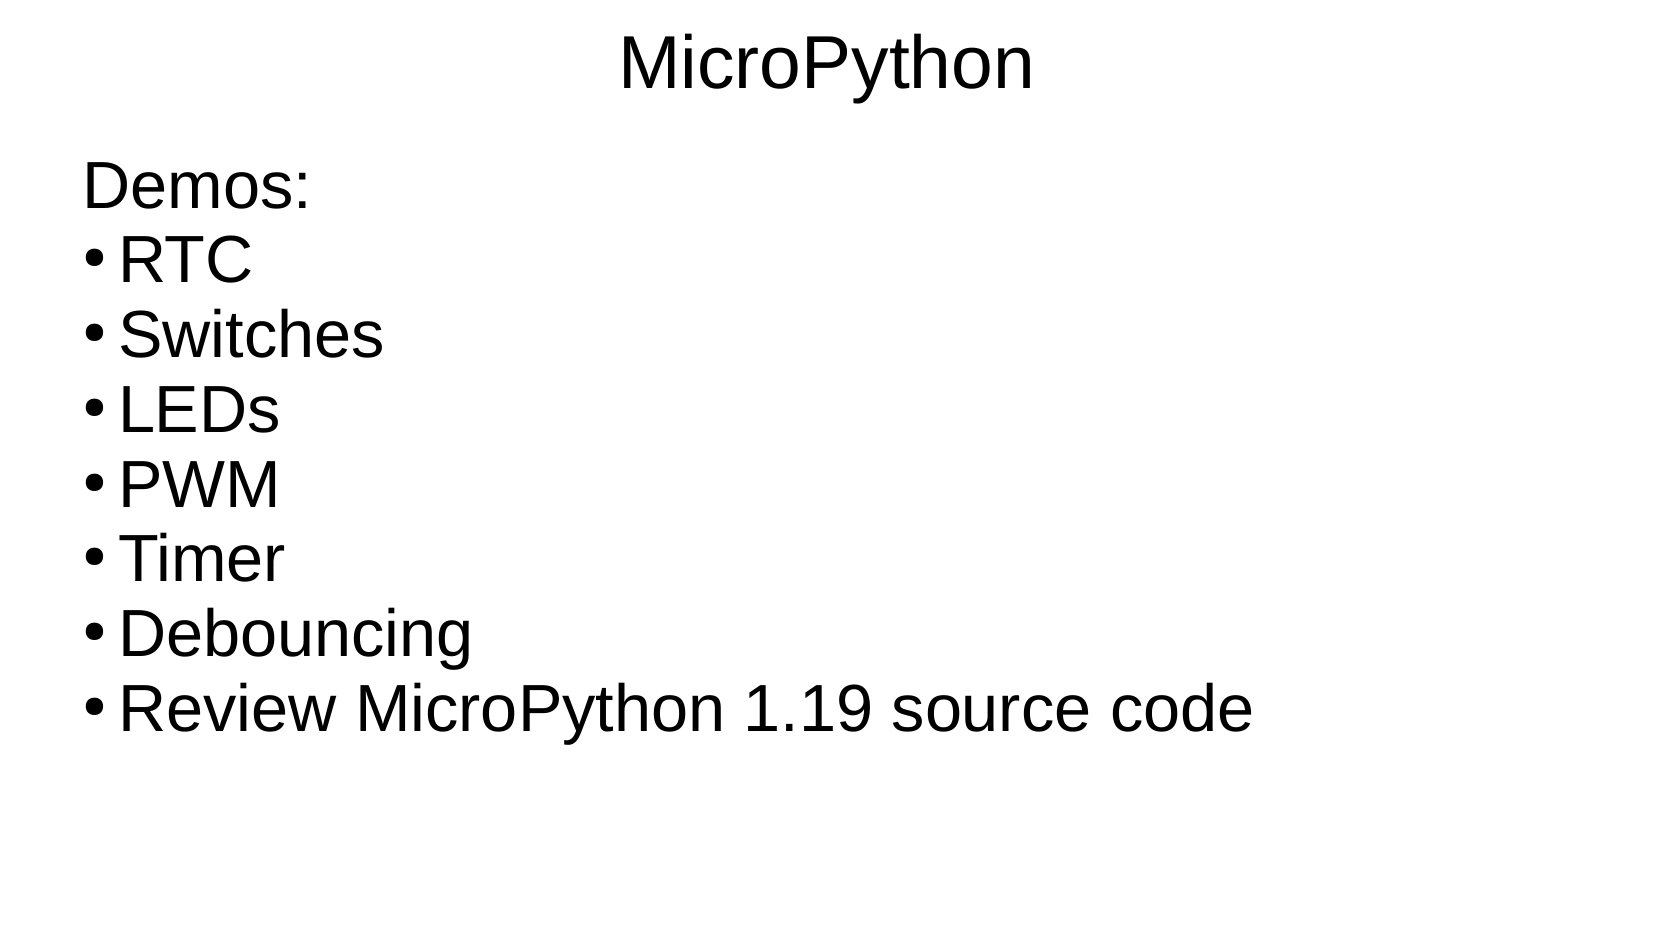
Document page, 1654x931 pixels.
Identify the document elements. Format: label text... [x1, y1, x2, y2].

subtitle Demos: RTC Switches LEDs PWM Timer Debouncing Review MicroPython 1.19 source code [82, 147, 1571, 746]
title MicroPython [82, 20, 1571, 105]
